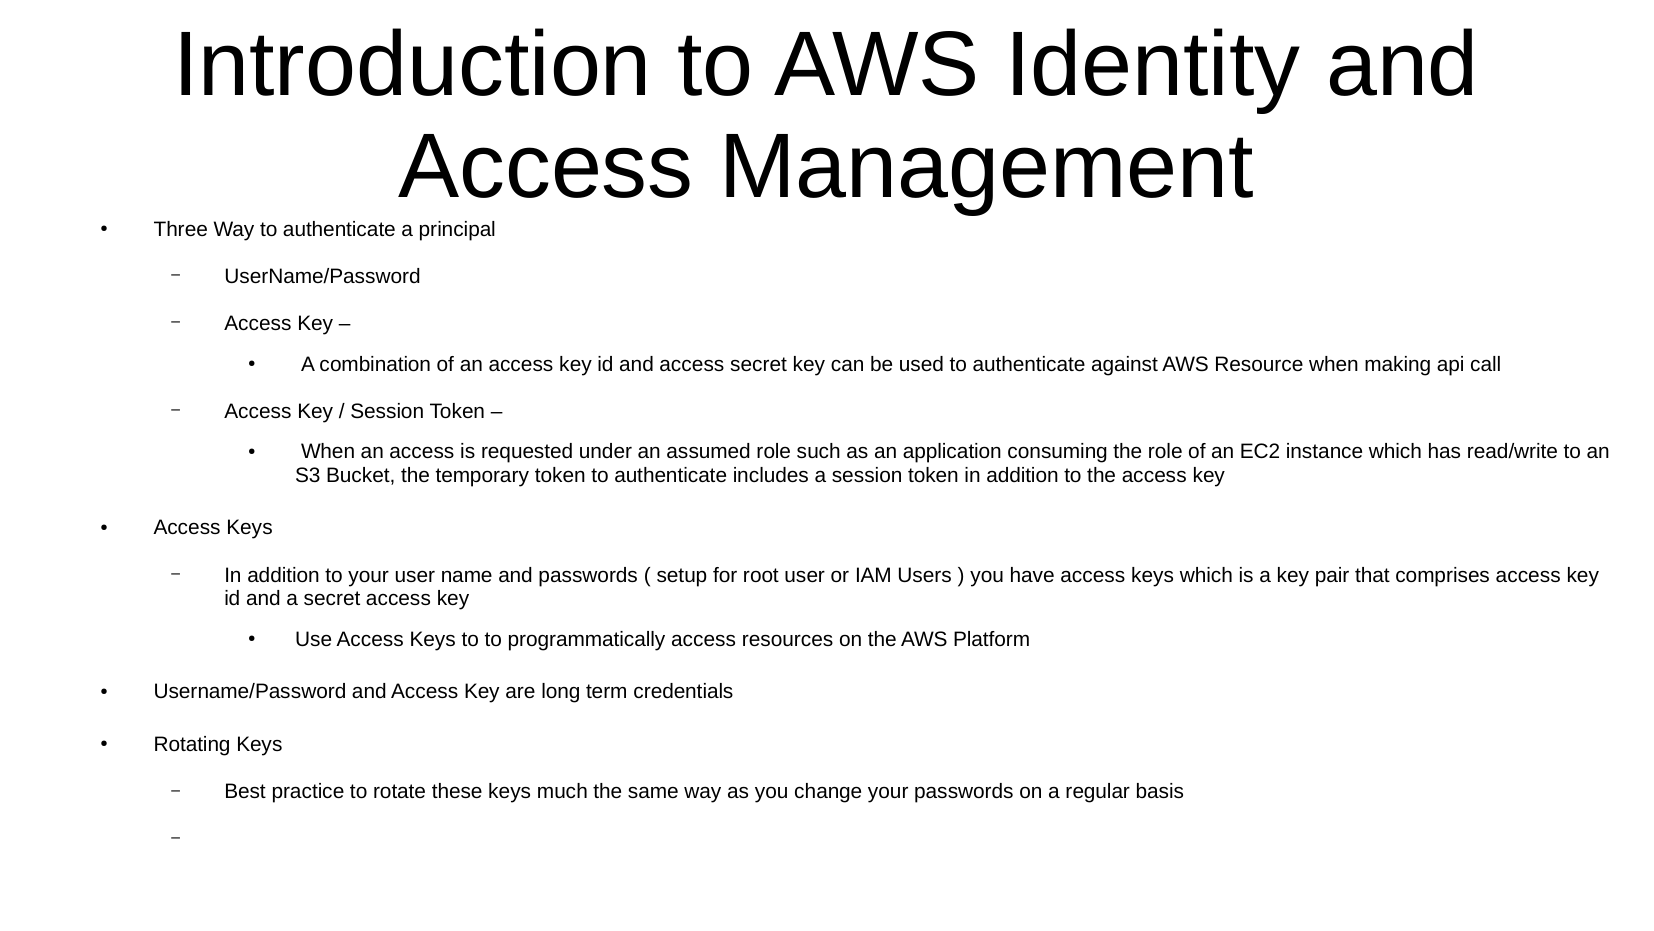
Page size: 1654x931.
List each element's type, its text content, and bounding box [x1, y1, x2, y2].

title Introduction to AWS Identity and Access Management [82, 12, 1571, 217]
list Three Way to authenticate a principal UserName/Password Access Key – A combination of an access key id and access secret key can be used to authenticate against AWS Resource when making api call Access Key / Session Token – When an access is requested under an assumed role such as an application consuming the role of an EC2 instance which has read/write to an S3 Bucket, the temporary token to authenticate includes a session token in addition to the access key Access Keys In addition to your user name and passwords ( setup for root user or IAM Users ) you have access keys which is a key pair that comprises access key id and a secret access key Use Access Keys to to programmatically access resources on the AWS Platform Username/Password and Access Key are long term credentials Rotating Keys Best practice to rotate these keys much the same way as you change your passwords on a regular basis [82, 217, 1621, 901]
